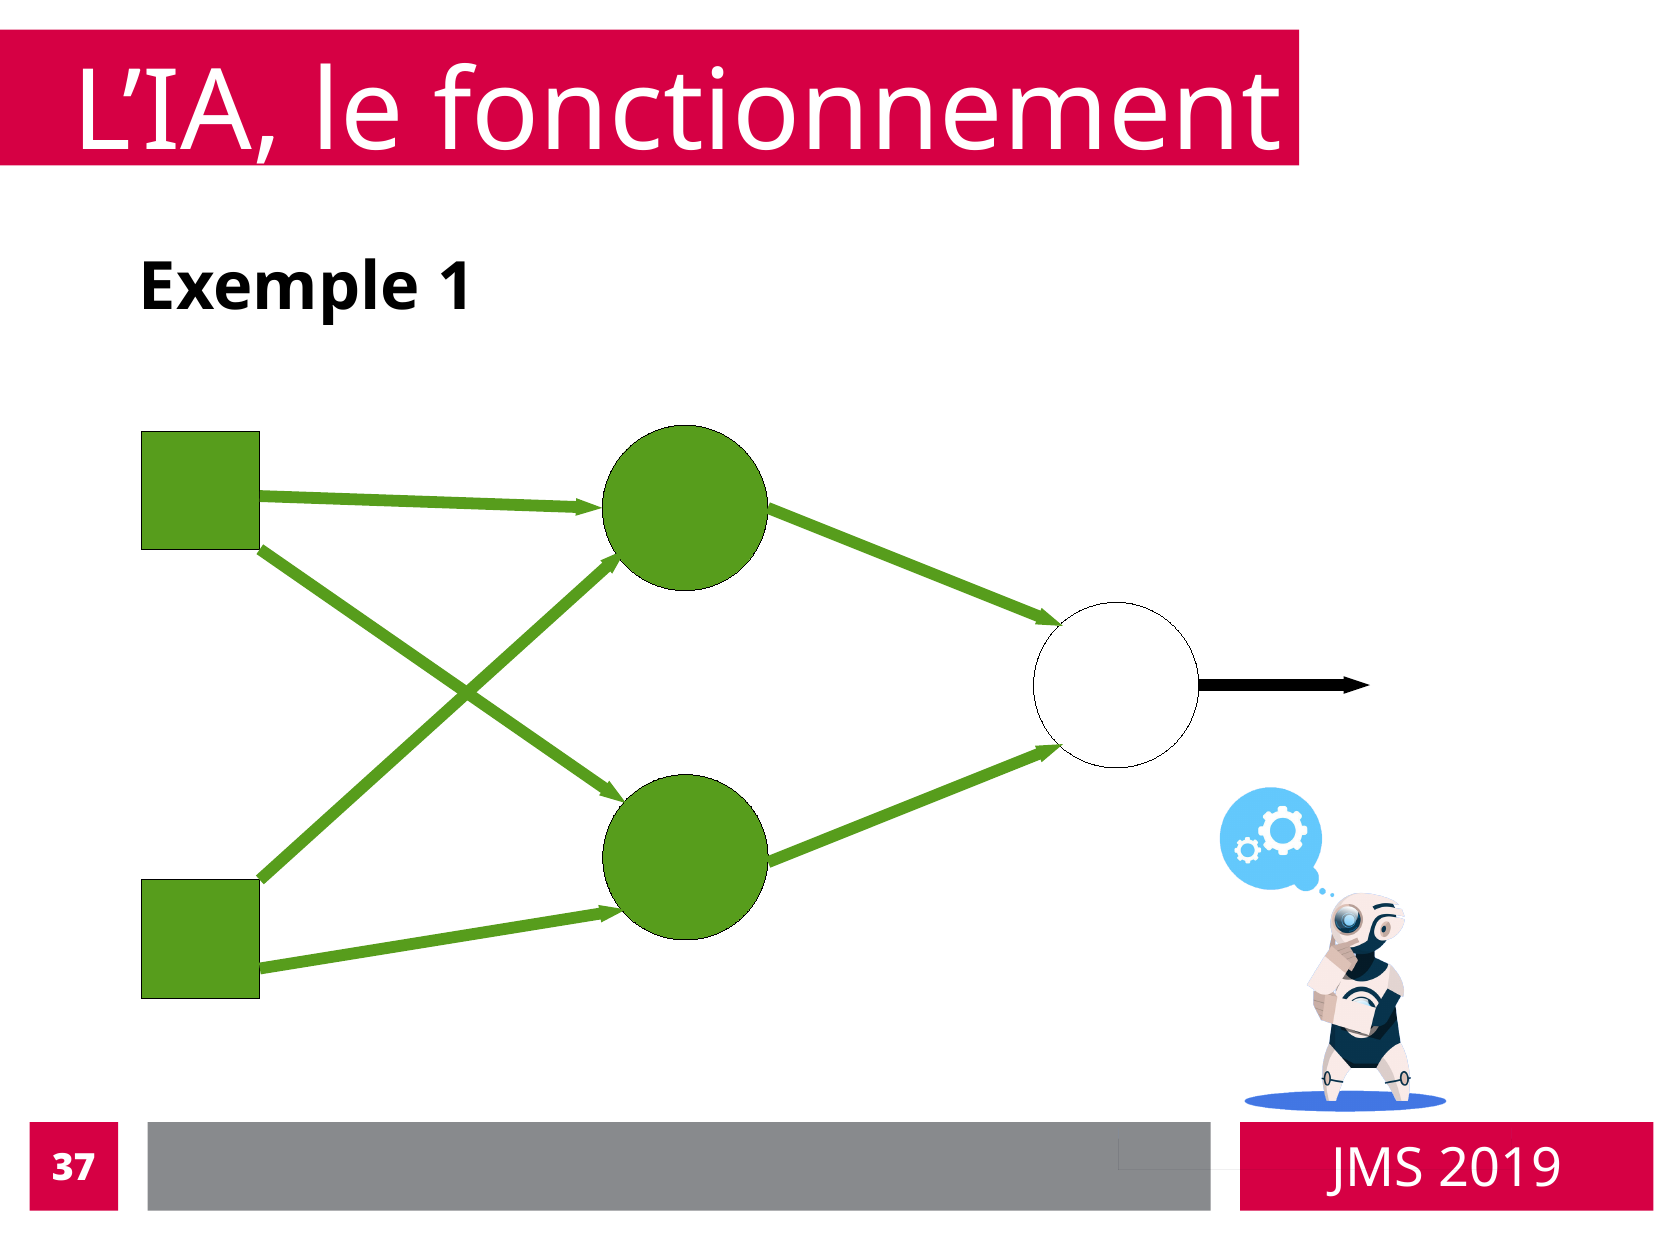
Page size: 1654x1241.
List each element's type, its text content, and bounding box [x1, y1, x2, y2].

picture [1118, 744, 1512, 1170]
text_box Exemple 1 [0, 237, 615, 330]
text_box [602, 774, 769, 940]
text_box [141, 431, 260, 550]
text_box [141, 879, 260, 999]
text_box [602, 425, 768, 591]
title L’IA, le fonctionnement [0, 29, 1371, 178]
text_box [1033, 602, 1199, 768]
